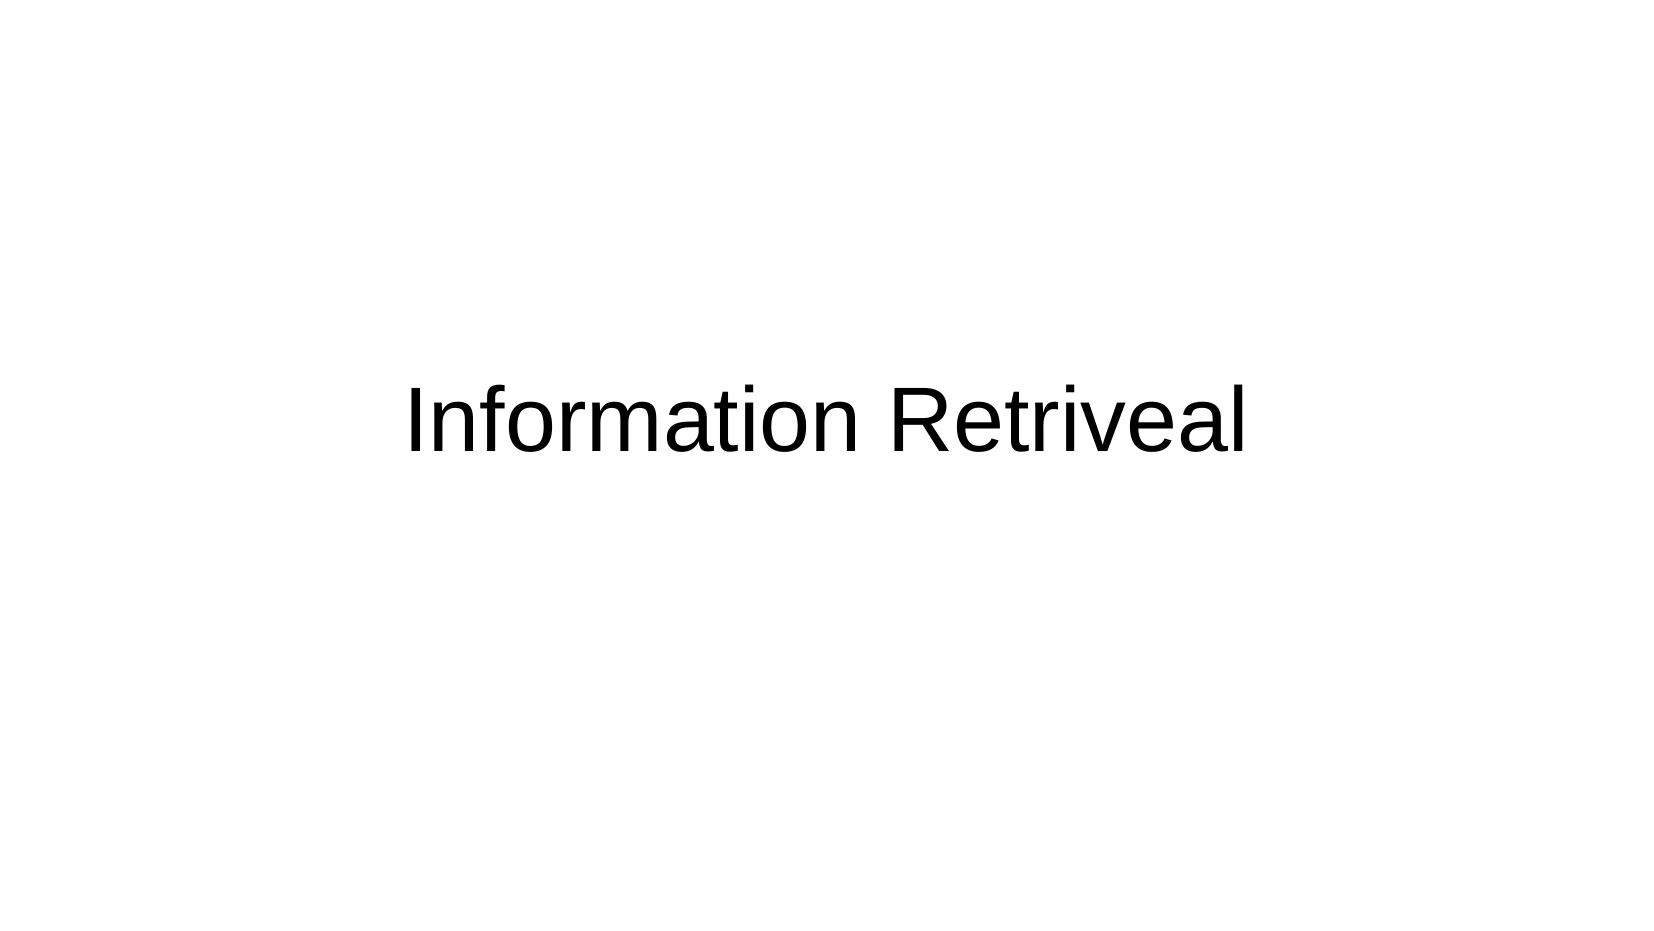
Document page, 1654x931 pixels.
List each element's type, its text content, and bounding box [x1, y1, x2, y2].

title Information Retriveal [82, 342, 1571, 498]
